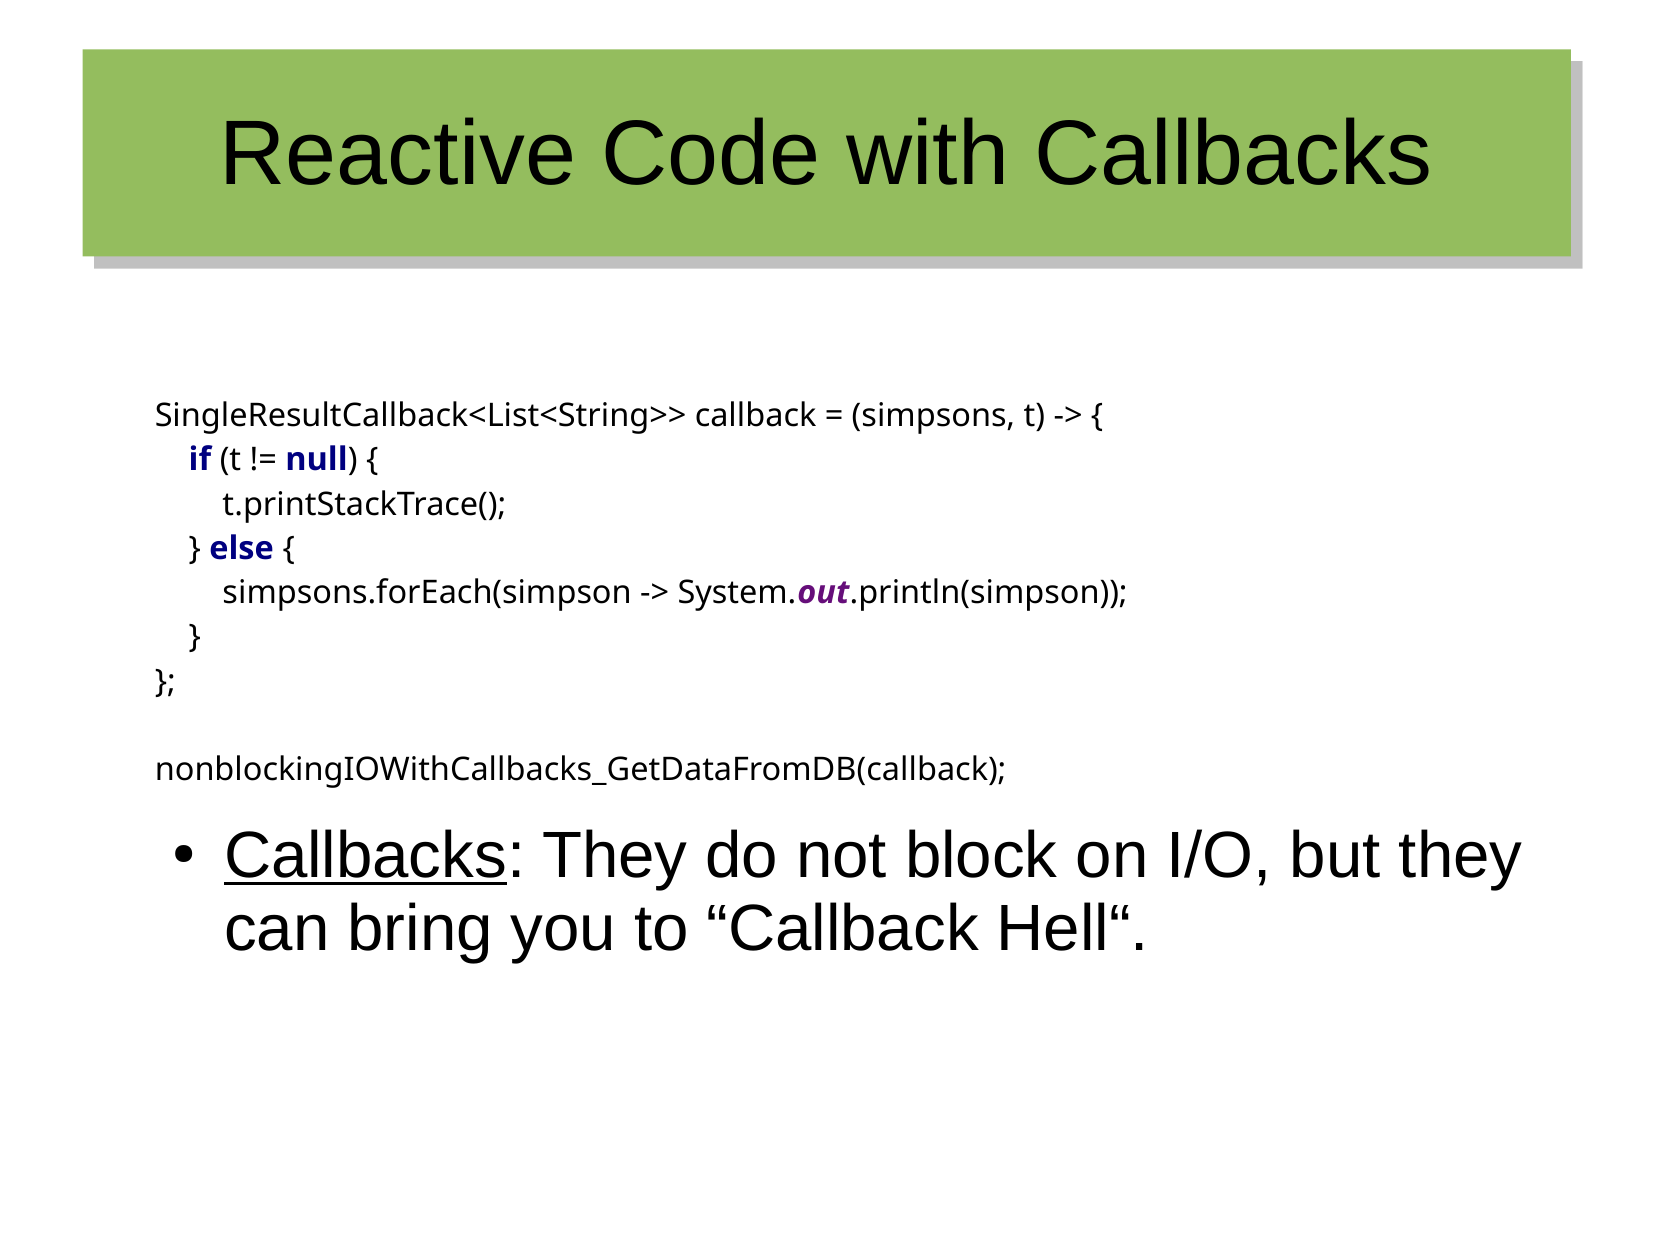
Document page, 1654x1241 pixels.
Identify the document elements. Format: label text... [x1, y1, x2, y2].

list SingleResultCallback<List<String>> callback = (simpsons, t) -> { if (t != null) { t.printStackTrace(); } else { simpsons.forEach(simpson -> System.out.println(simpson)); } }; nonblockingIOWithCallbacks_GetDataFromDB(callback); Callbacks: They do not block on I/O, but they can bring you to “Callback Hell“. [82, 290, 1571, 1010]
title Reactive Code with Callbacks [82, 49, 1571, 257]
